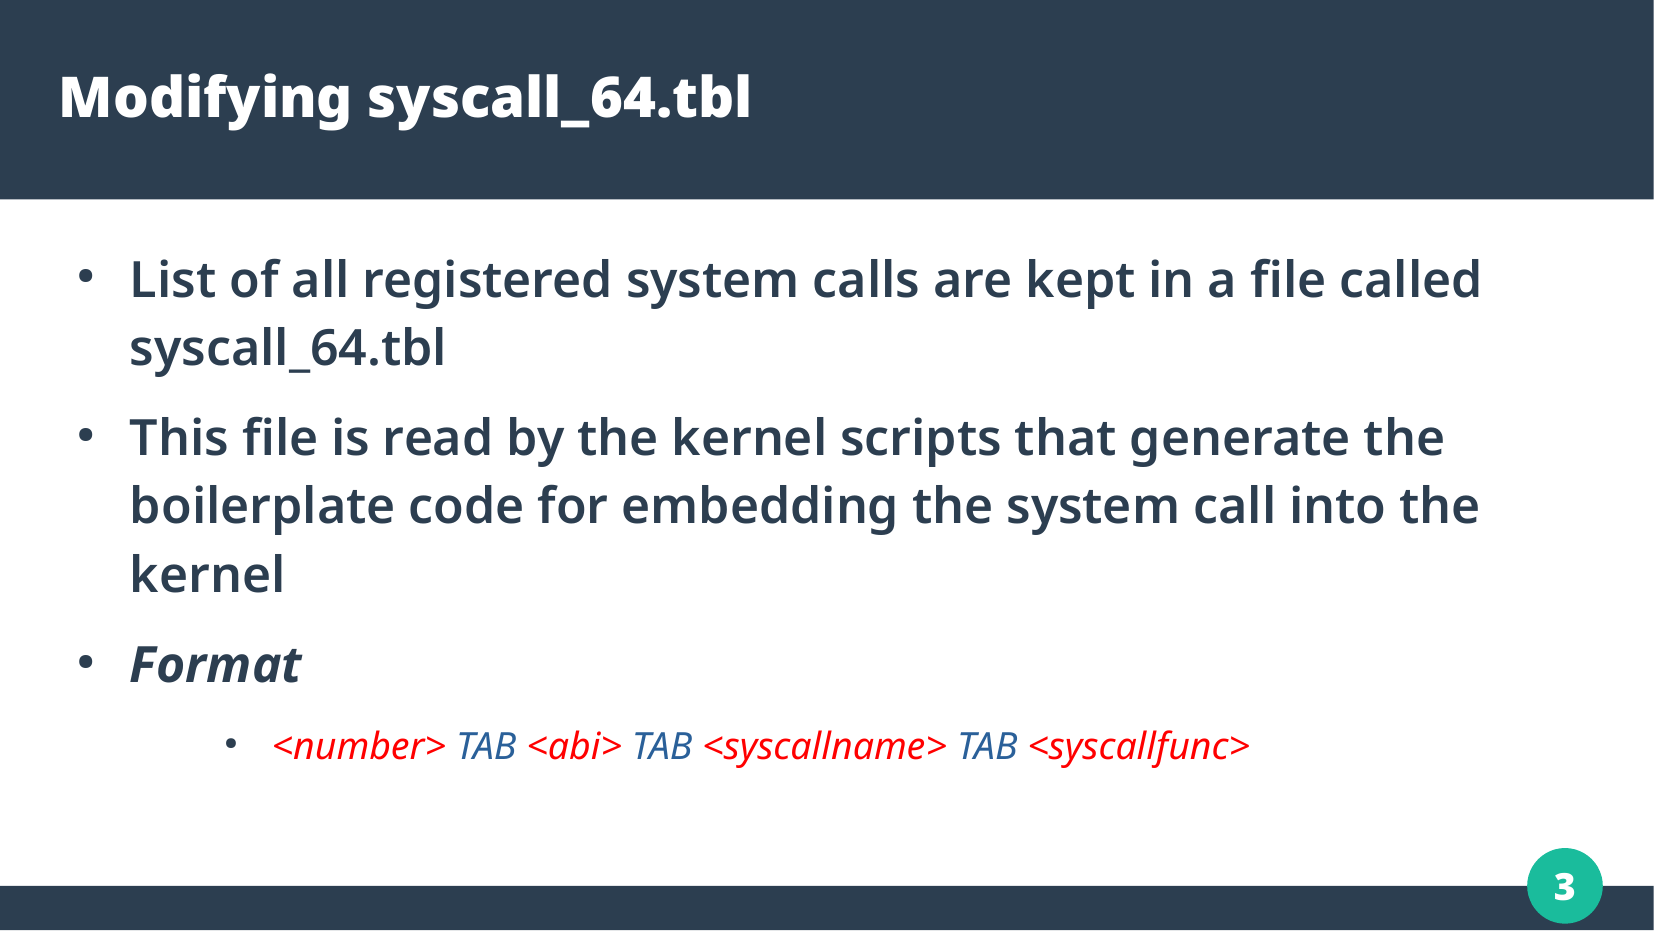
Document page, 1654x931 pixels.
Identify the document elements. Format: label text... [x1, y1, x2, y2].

title Modifying syscall_64.tbl [59, 37, 1595, 155]
list List of all registered system calls are kept in a file called syscall_64.tbl This file is read by the kernel scripts that generate the boilerplate code for embedding the system call into the kernel Format <number> TAB <abi> TAB <syscallname> TAB <syscallfunc> [59, 243, 1595, 864]
